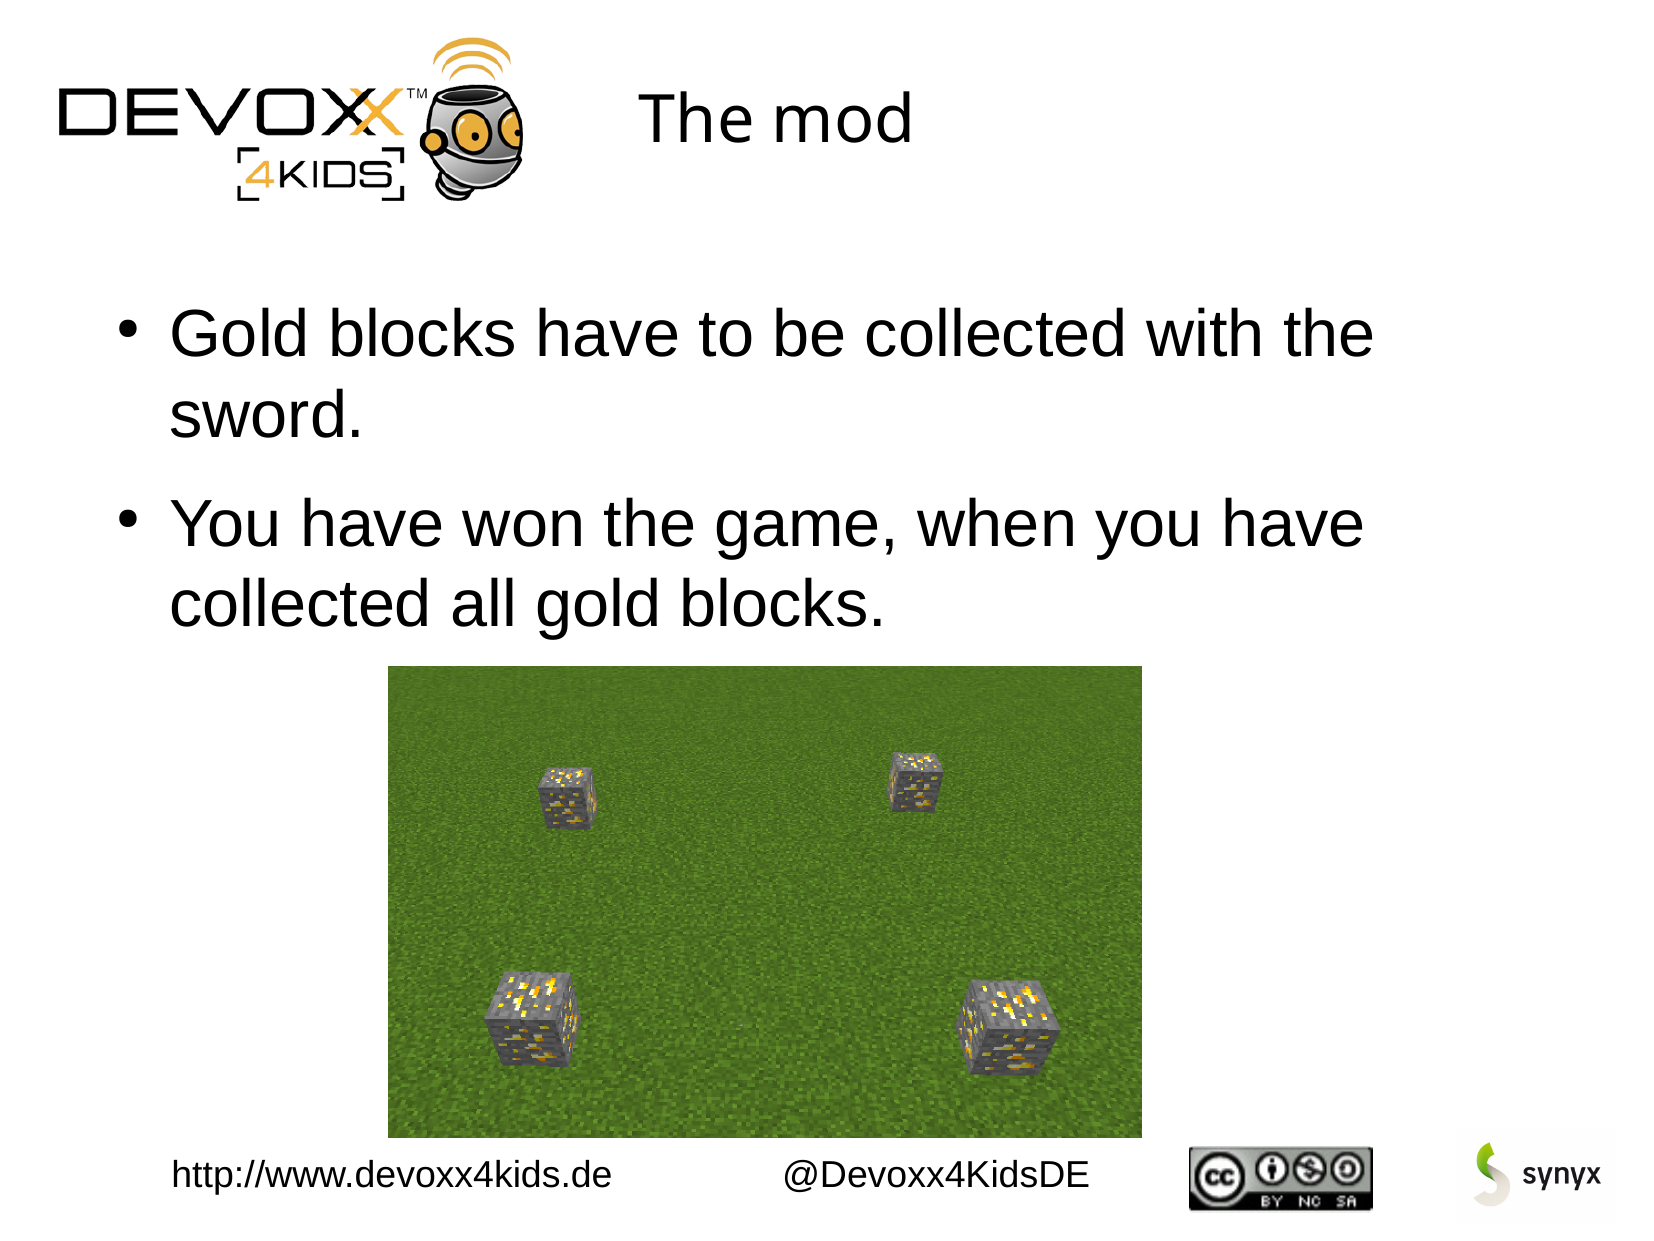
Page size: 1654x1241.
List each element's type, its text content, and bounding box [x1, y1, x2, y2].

picture [1189, 1146, 1373, 1213]
text_box The mod [624, 63, 1398, 171]
title [82, 49, 1571, 257]
list Gold blocks have to be collected with the sword. You have won the game, when you have collected all gold blocks. [98, 290, 1560, 1010]
picture [59, 37, 523, 201]
picture [388, 666, 1142, 1138]
picture [1455, 1128, 1616, 1223]
